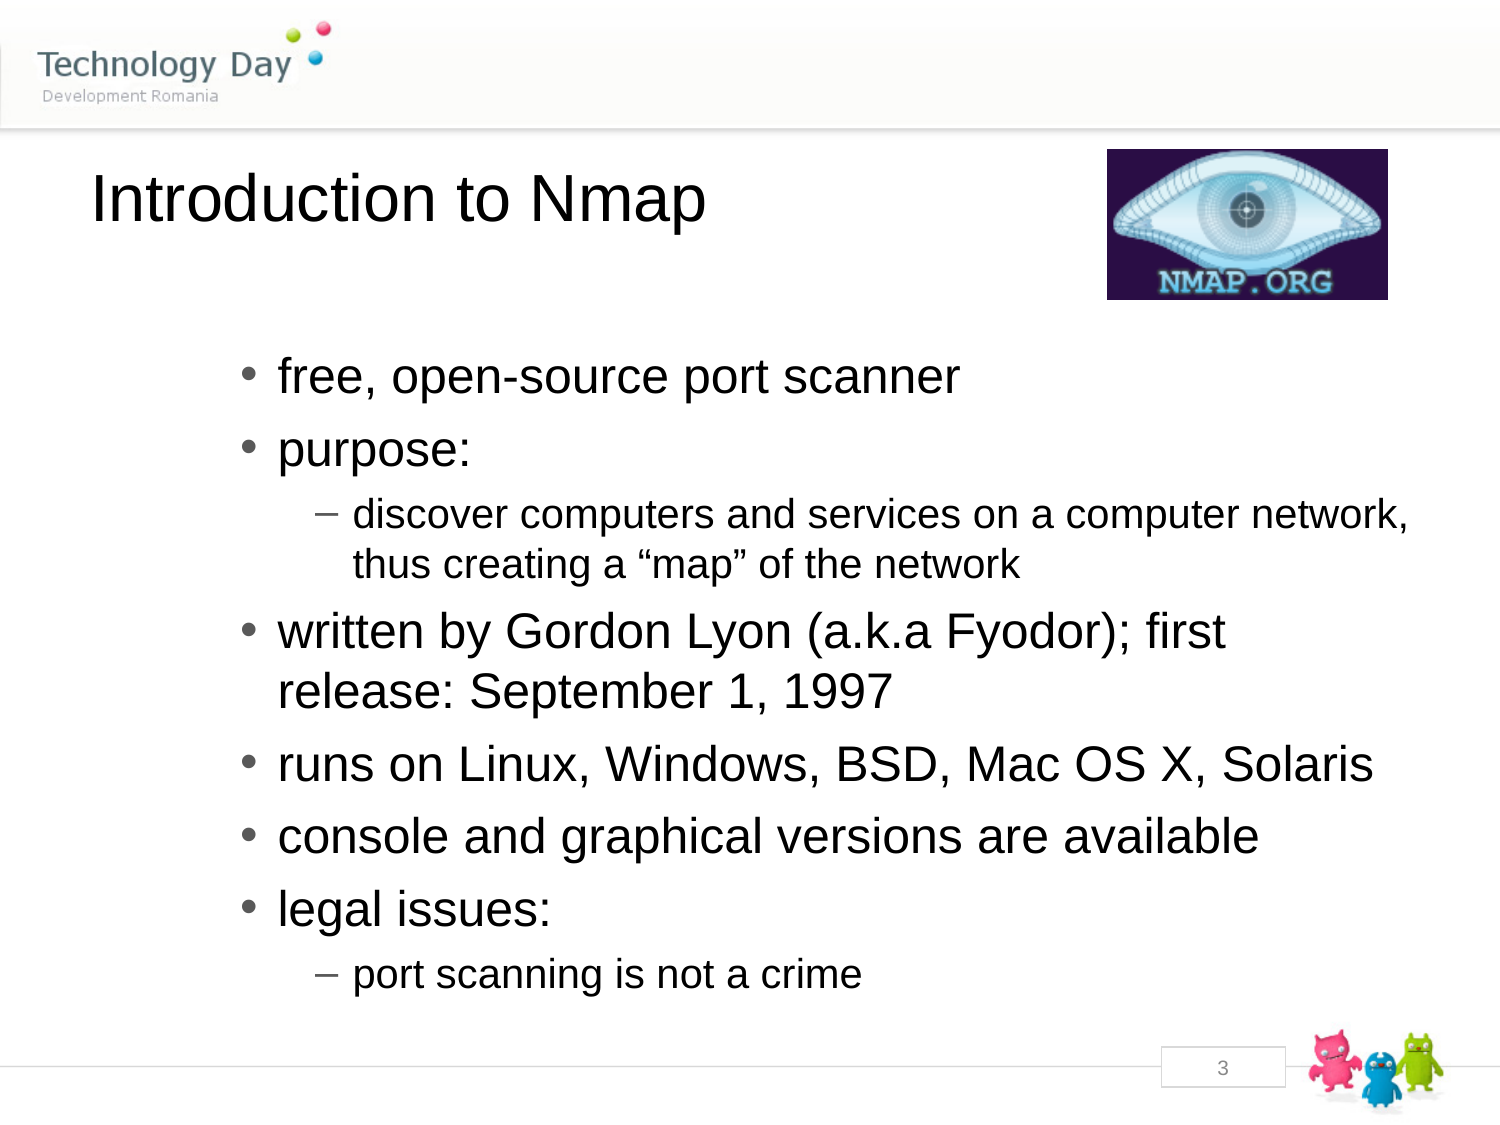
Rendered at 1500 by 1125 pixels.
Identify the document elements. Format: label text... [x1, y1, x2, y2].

picture [0, 0, 1500, 141]
picture [0, 1012, 1500, 1125]
list Introduction to Nmap free, open-source port scanner purpose: discover computers and services on a computer network, thus creating a “map” of the network written by Gordon Lyon (a.k.a Fyodor); first release: September 1, 1997 runs on Linux, Windows, BSD, Mac OS X, Solaris console and graphical versions are available legal issues: port scanning is not a crime [75, 147, 1426, 1005]
picture [1107, 149, 1388, 300]
